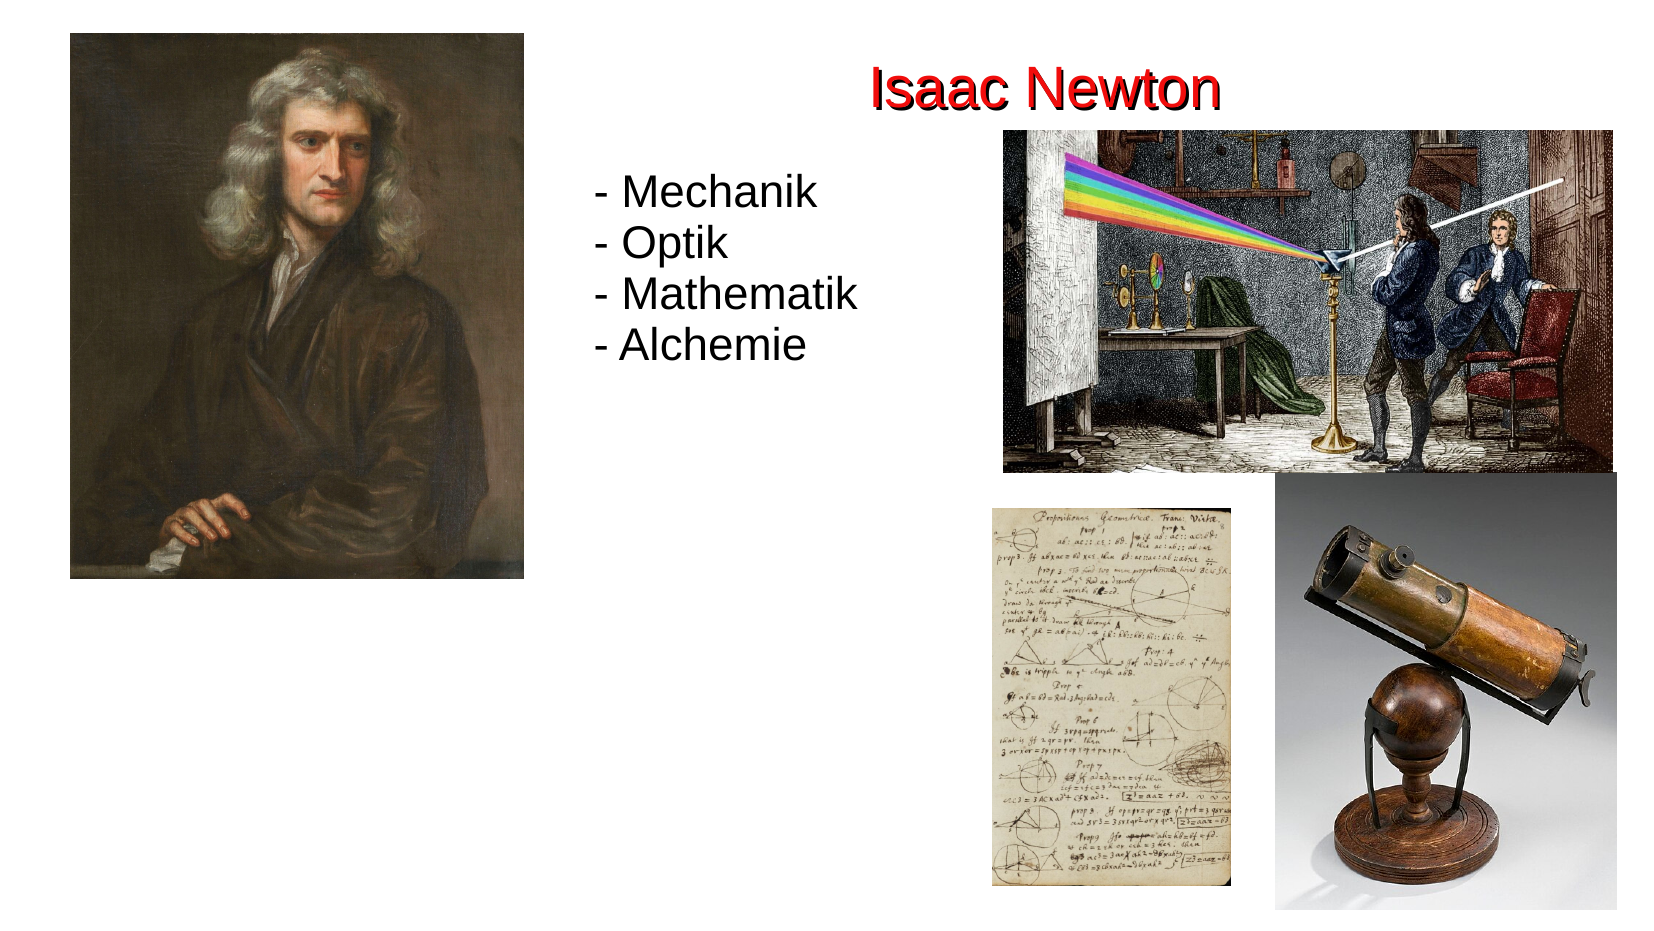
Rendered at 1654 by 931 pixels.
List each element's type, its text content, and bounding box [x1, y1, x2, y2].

text_box Isaac Newton [614, 47, 1477, 128]
text_box - Mechanik - Optik - Mathematik - Alchemie [578, 158, 1003, 378]
picture [1003, 130, 1617, 910]
picture [992, 508, 1231, 886]
picture [70, 33, 524, 579]
